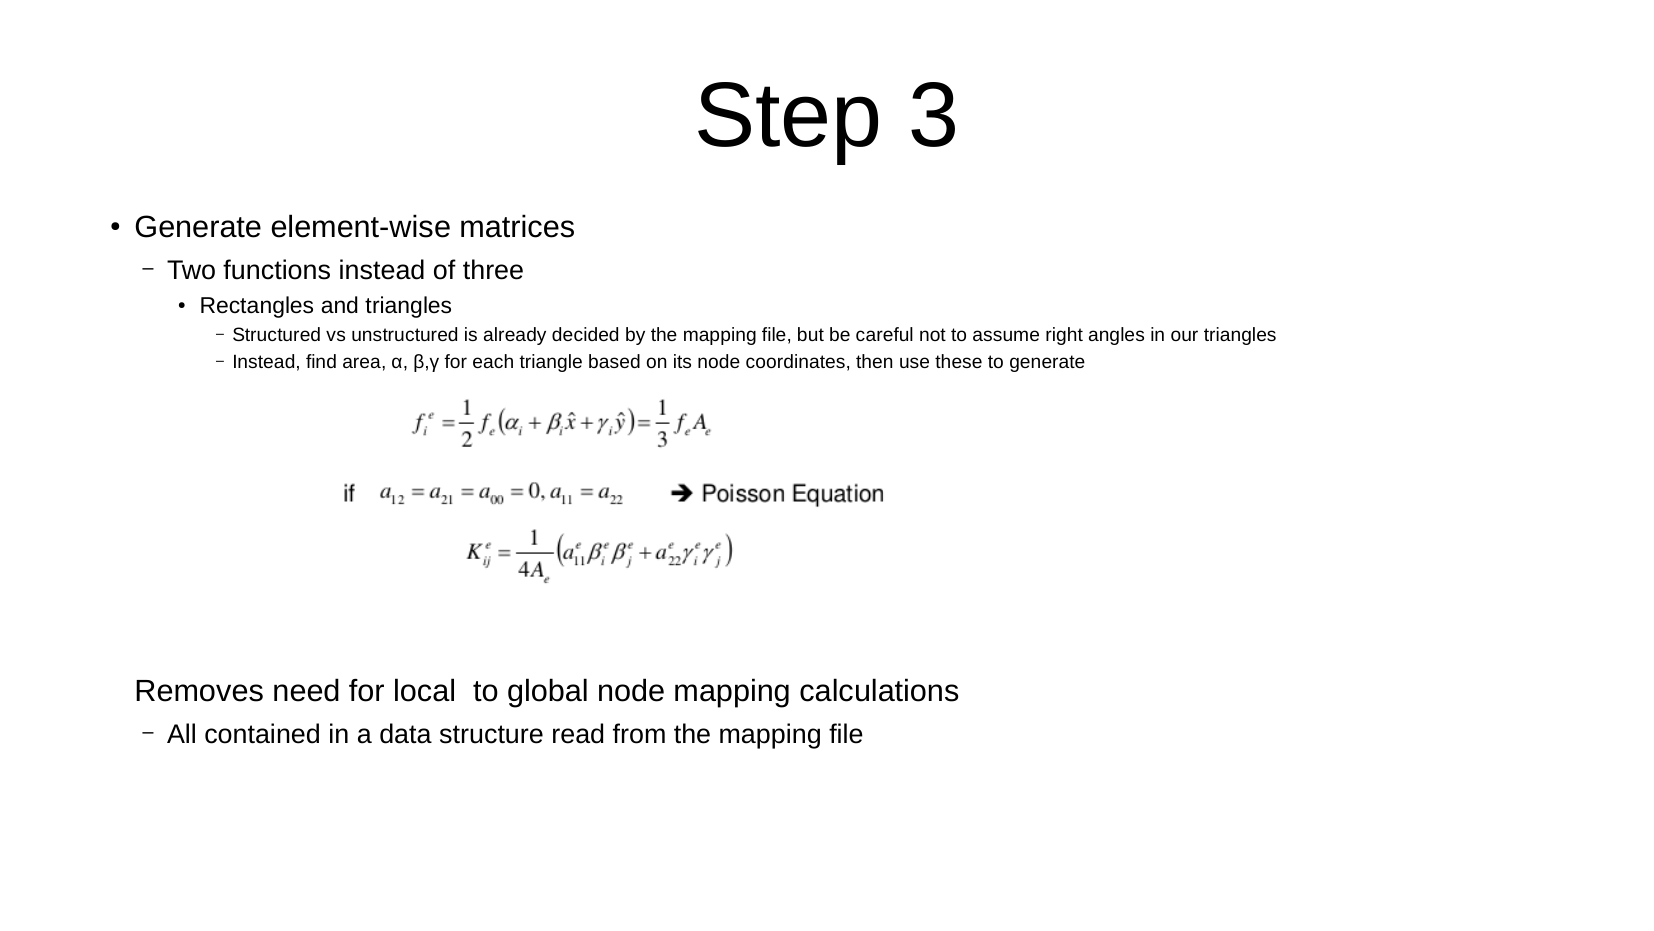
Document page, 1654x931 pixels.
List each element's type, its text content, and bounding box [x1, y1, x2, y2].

title Step 3 [82, 37, 1571, 193]
picture [285, 387, 916, 616]
list Generate element-wise matrices Two functions instead of three Rectangles and triangles Structured vs unstructured is already decided by the mapping file, but be careful not to assume right angles in our triangles Instead, find area, α, β,γ for each triangle based on its node coordinates, then use these to generate Removes need for local to global node mapping calculations All contained in a data structure read from the mapping file [101, 210, 1591, 750]
